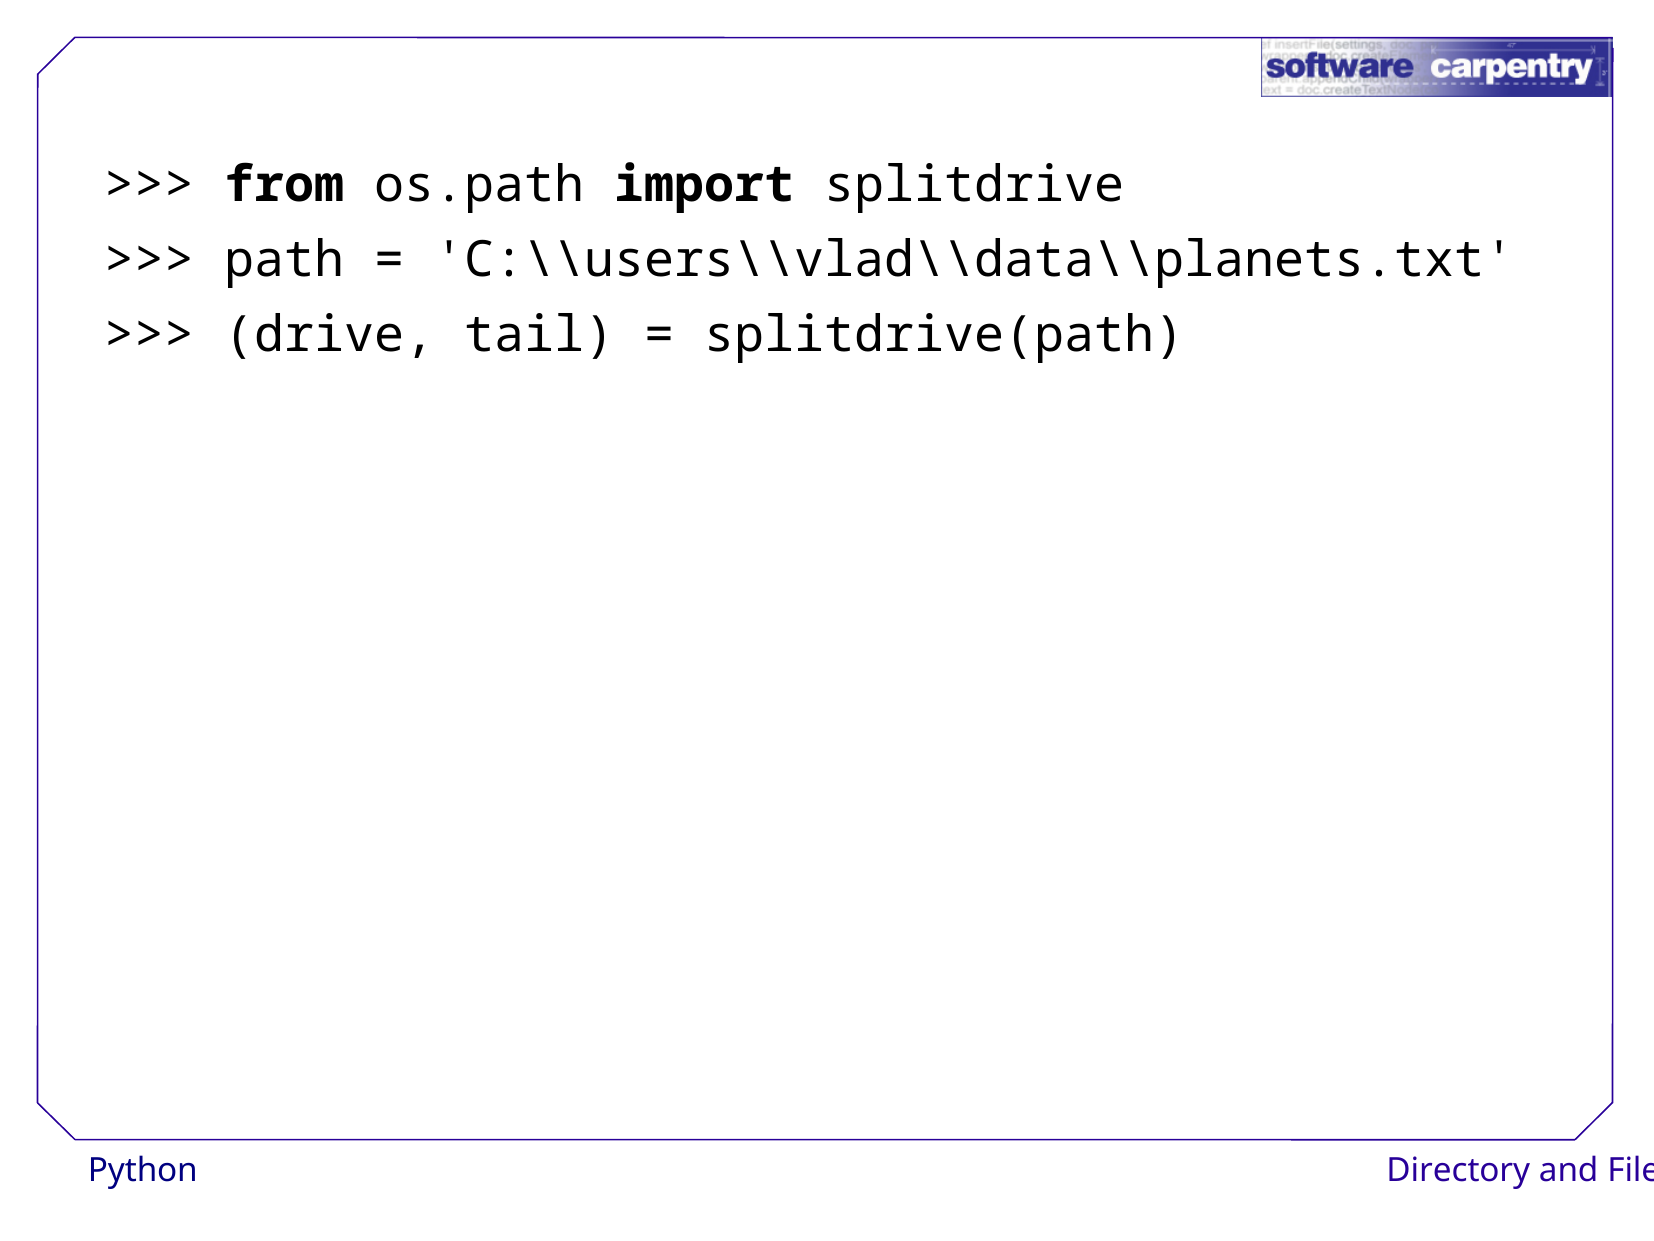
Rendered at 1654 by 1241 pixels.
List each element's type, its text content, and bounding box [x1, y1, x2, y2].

text_box >>> from os.path import splitdrive >>> path = 'C:\\users\\vlad\\data\\planets.txt' >>> (drive, tail) = splitdrive(path) [89, 128, 1512, 1037]
picture [1261, 39, 1613, 97]
